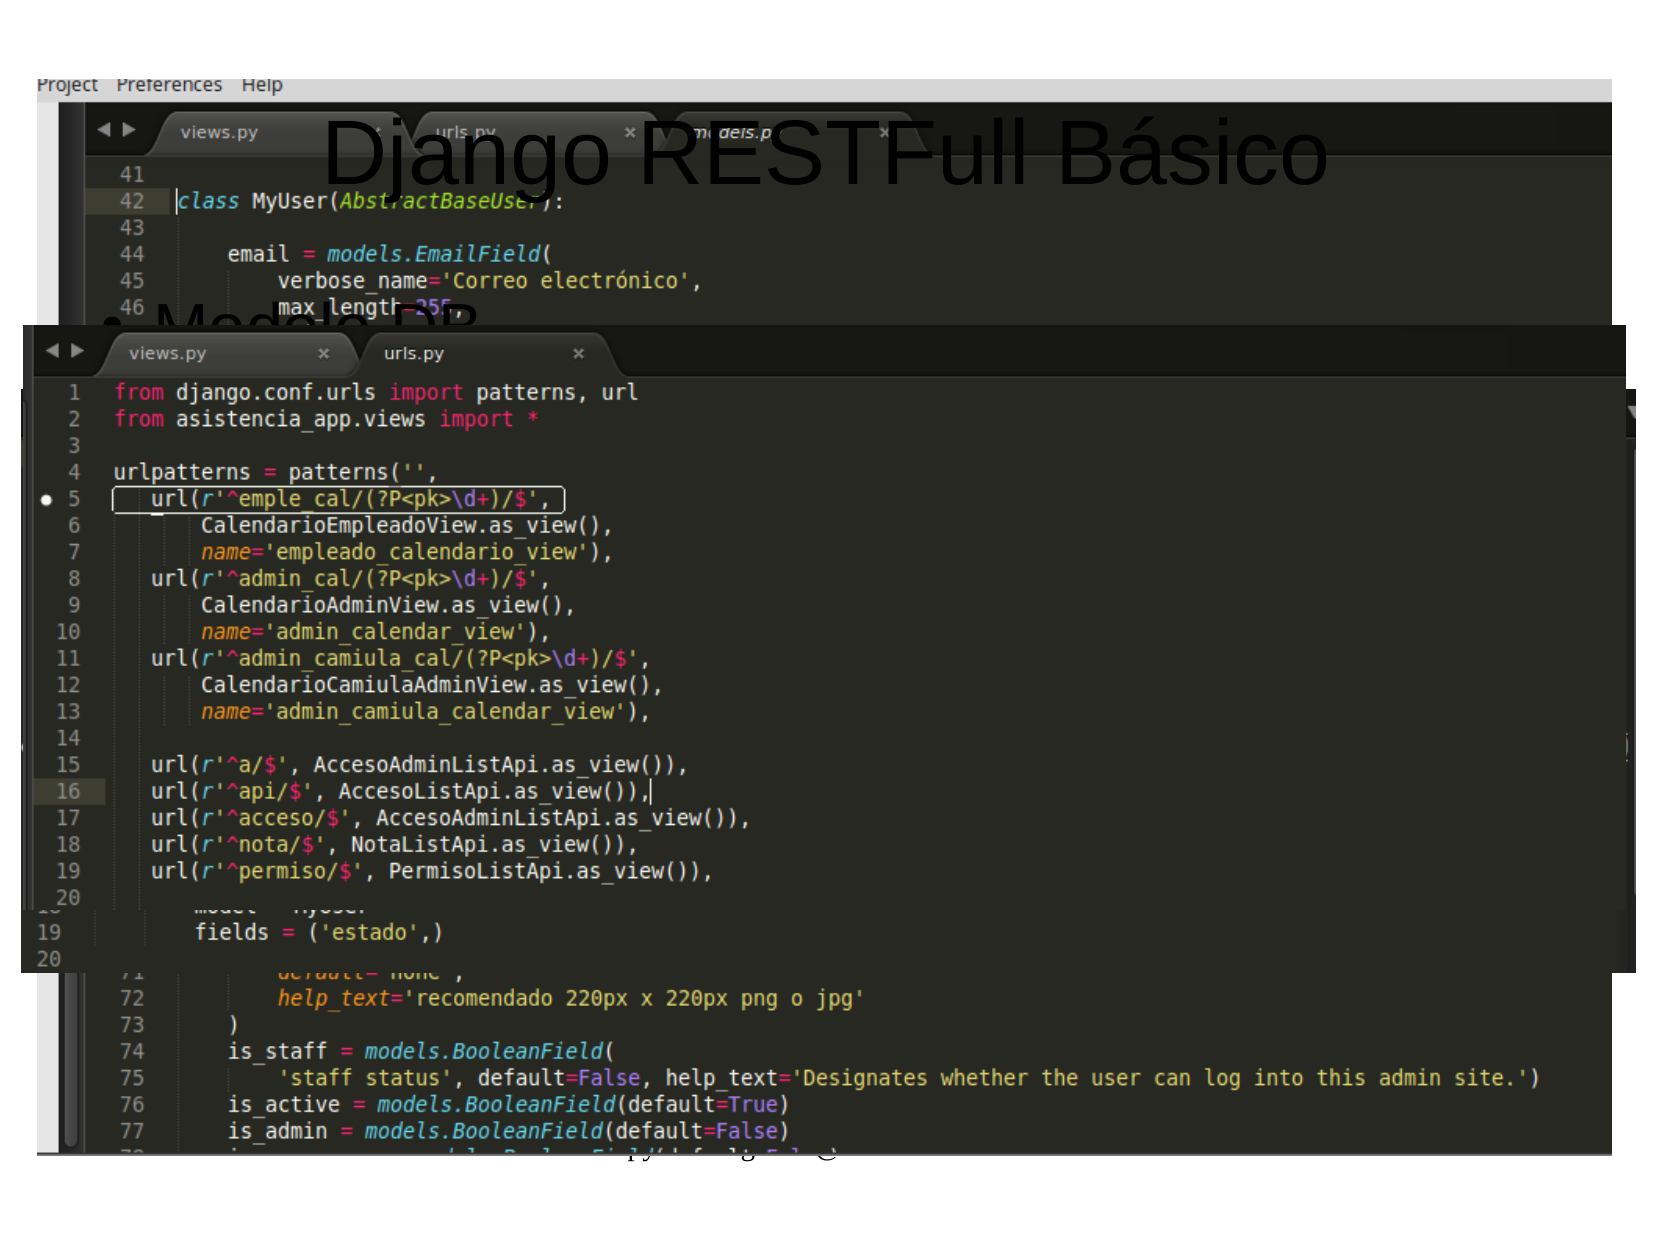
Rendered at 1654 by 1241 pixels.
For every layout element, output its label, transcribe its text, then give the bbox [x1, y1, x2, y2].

list Modelo DB [82, 290, 1571, 325]
list Modelo DB [82, 973, 1571, 1010]
title Django RESTFull Básico [82, 49, 1571, 257]
picture [21, 79, 1636, 1157]
